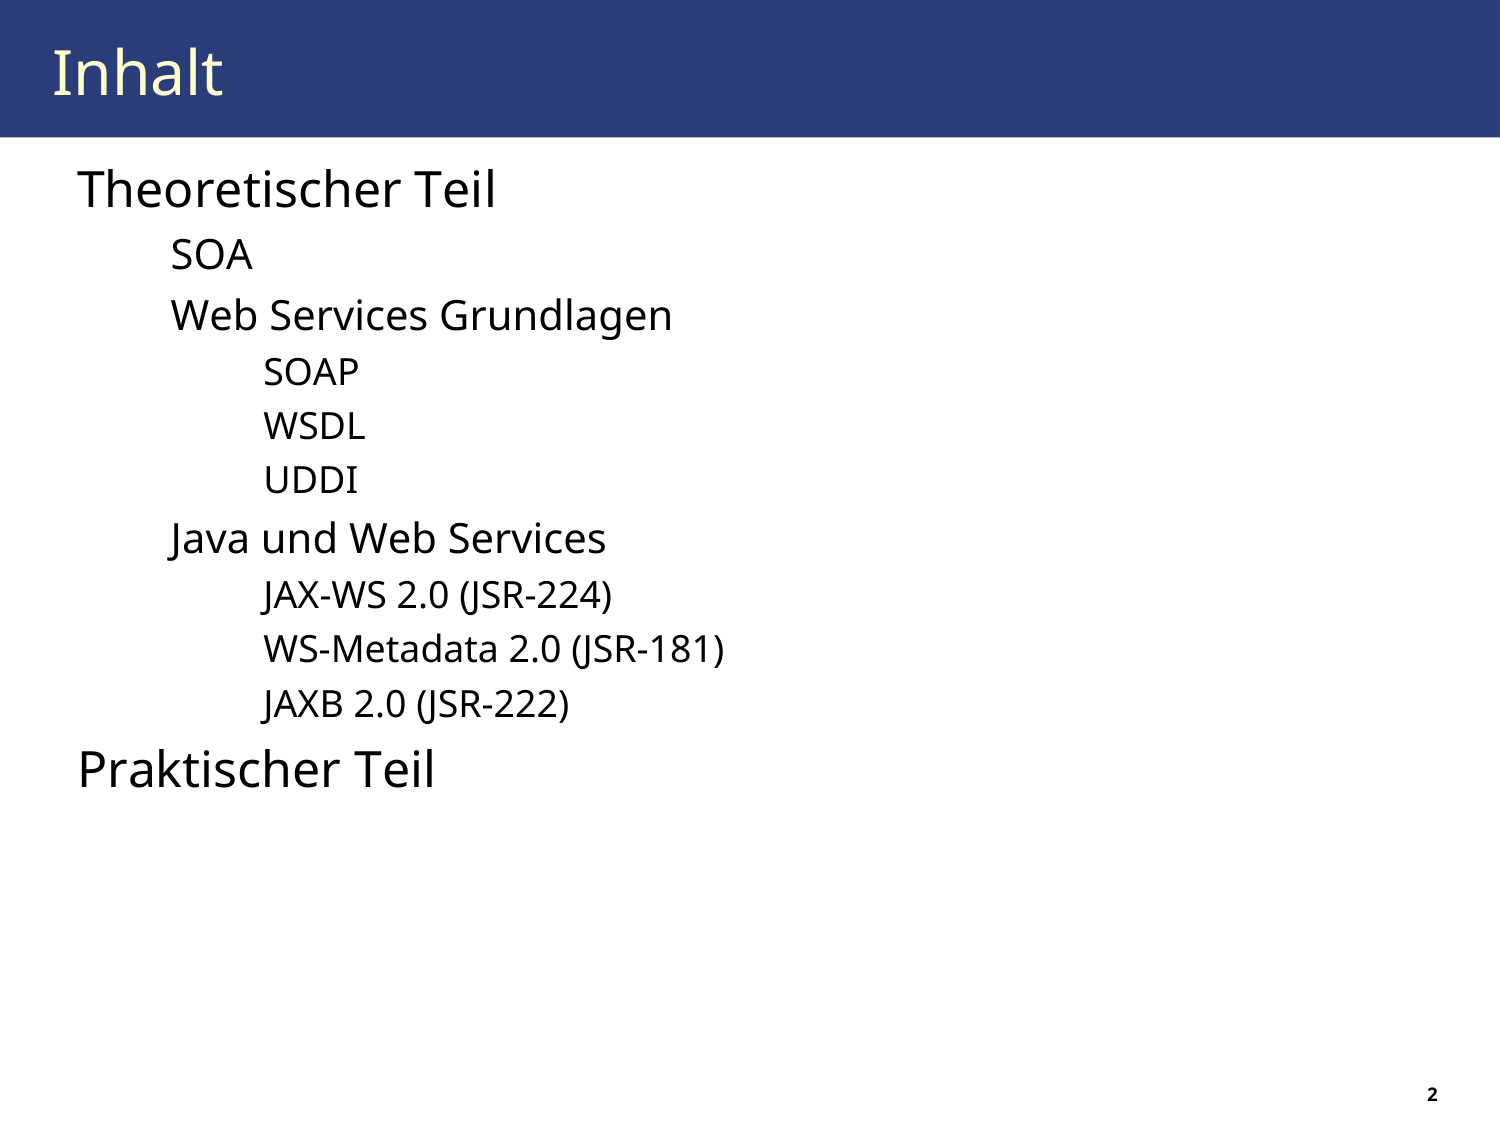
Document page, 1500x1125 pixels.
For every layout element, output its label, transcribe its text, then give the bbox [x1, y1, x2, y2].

text_box Inhalt [37, 0, 1476, 116]
text_box Theoretischer Teil SOA Web Services Grundlagen SOAP WSDL UDDI Java und Web Services JAX-WS 2.0 (JSR-224)‏ WS-Metadata 2.0 (JSR-181)‏ JAXB 2.0 (JSR-222)‏ Praktischer Teil [62, 149, 1450, 1103]
text_box <Nummer> [1412, 1077, 1500, 1117]
